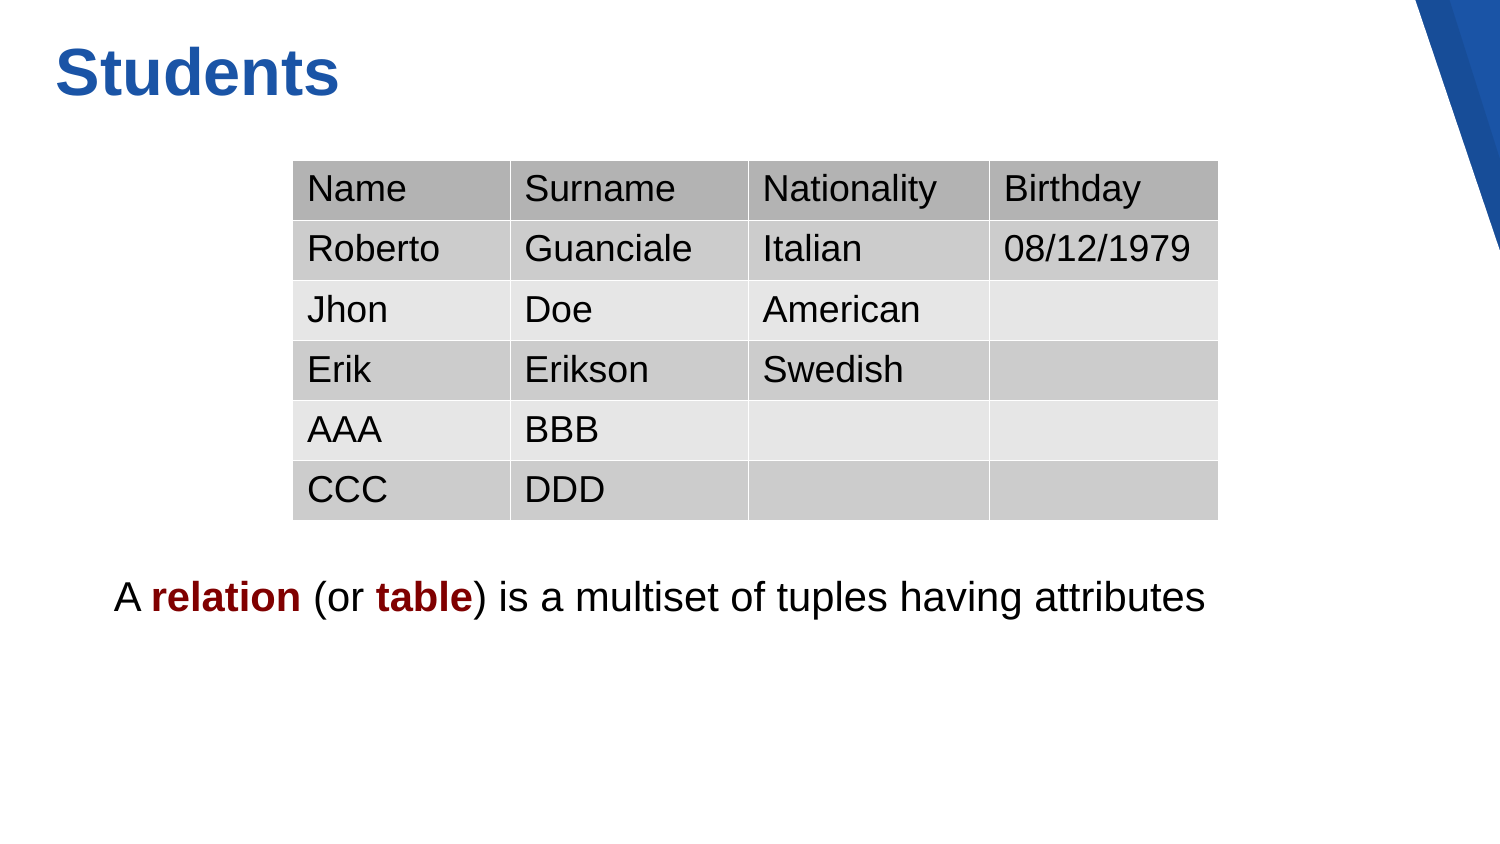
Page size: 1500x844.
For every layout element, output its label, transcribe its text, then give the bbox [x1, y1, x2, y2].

table_cell [990, 341, 1218, 400]
table_cell [990, 461, 1218, 520]
table_cell [990, 281, 1218, 340]
table_header Birthday [990, 161, 1218, 220]
table_cell AAA [293, 401, 510, 460]
table_cell Italian [749, 221, 989, 280]
table_header Surname [511, 161, 748, 220]
table_cell [749, 401, 989, 460]
table_cell Erikson [511, 341, 748, 400]
table_cell Erik [293, 341, 510, 400]
table_cell CCC [293, 461, 510, 520]
list A relation (or table) is a multiset of tuples having attributes [27, 555, 1441, 830]
table_cell Jhon [293, 281, 510, 340]
table_cell Guanciale [511, 221, 748, 280]
table_cell American [749, 281, 989, 340]
table_cell [990, 401, 1218, 460]
table_header Name [293, 161, 510, 220]
table_cell Roberto [293, 221, 510, 280]
table_cell 08/12/1979 [990, 221, 1218, 280]
table_cell DDD [511, 461, 748, 520]
table_header Nationality [749, 161, 989, 220]
table_cell BBB [511, 401, 748, 460]
table_cell Swedish [749, 341, 989, 400]
title Students [40, 56, 1231, 124]
table_cell Doe [511, 281, 748, 340]
table_cell [749, 461, 989, 520]
